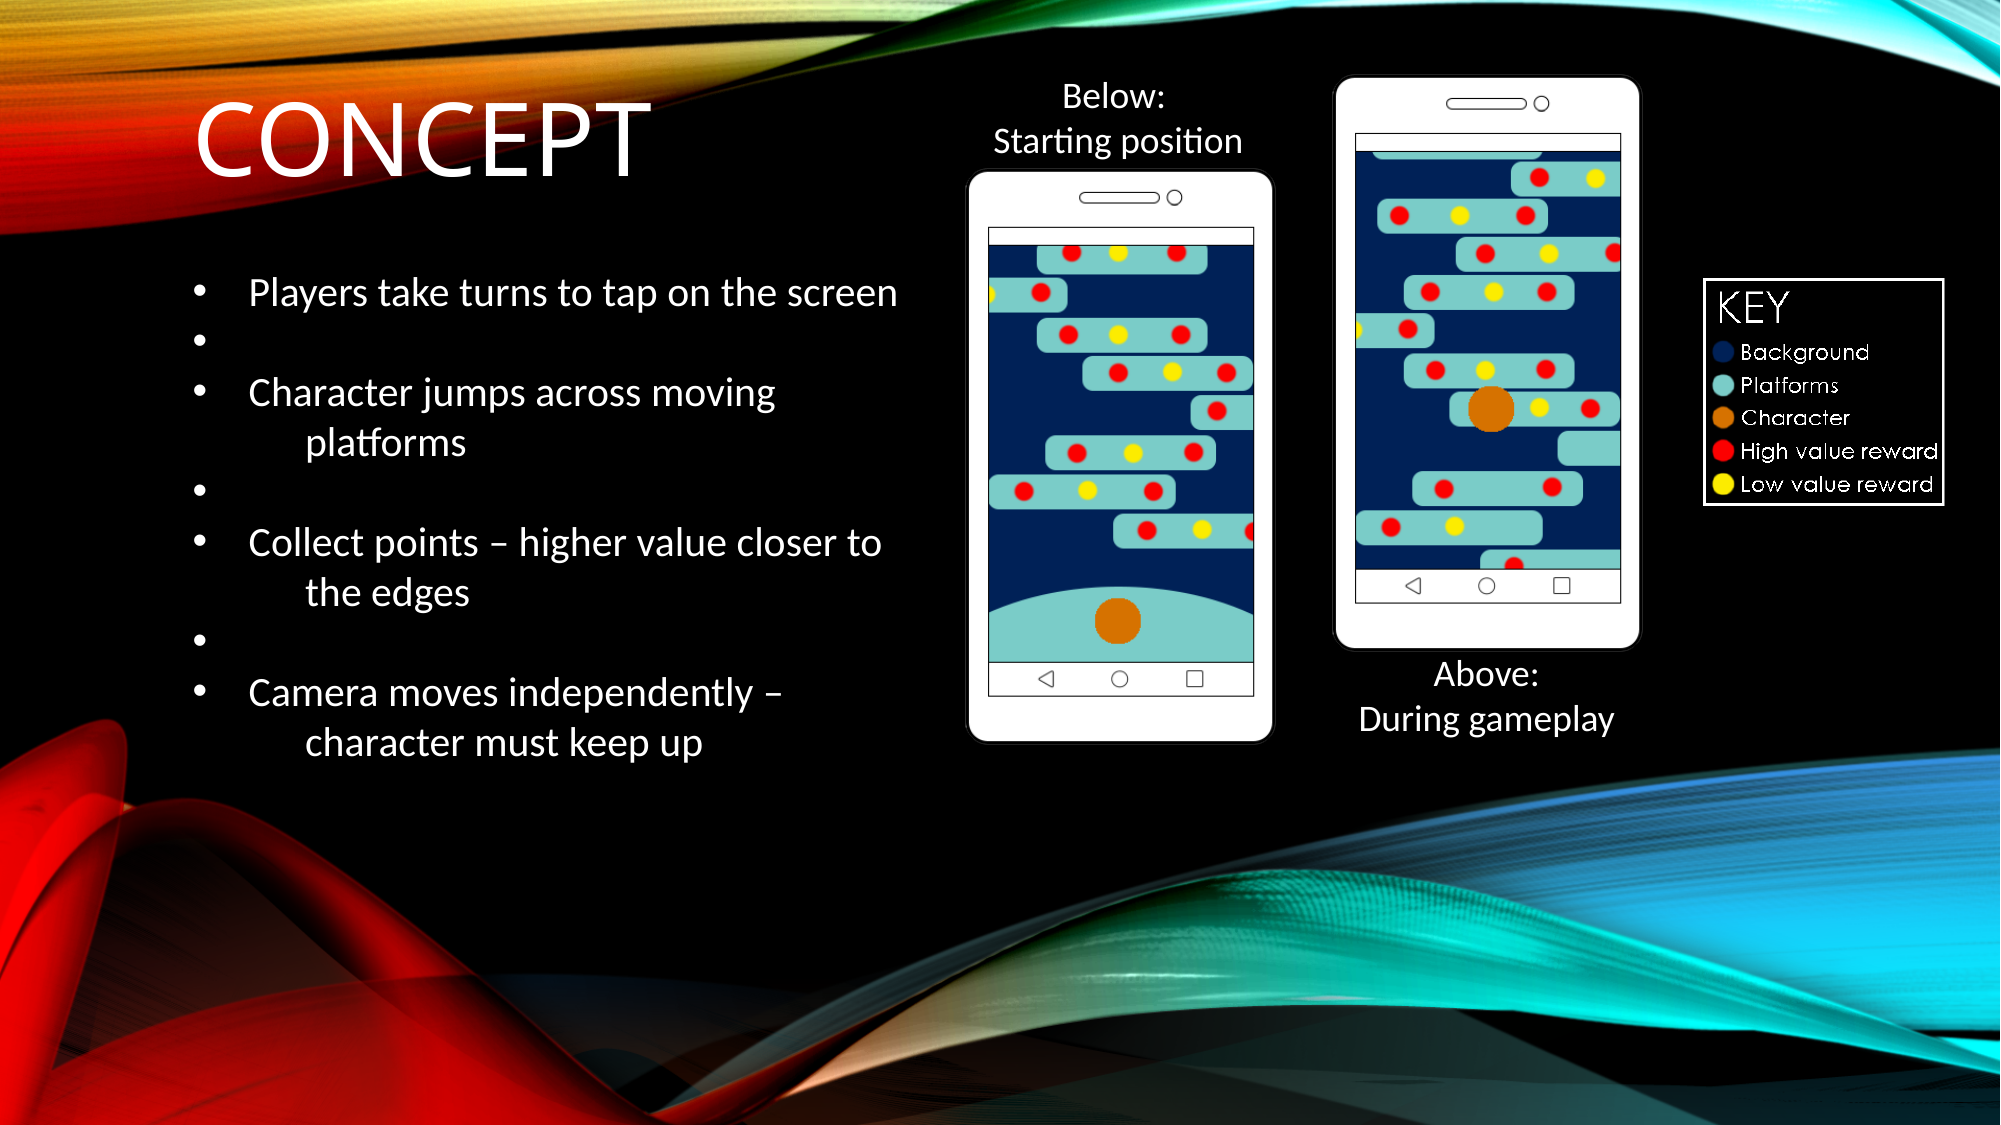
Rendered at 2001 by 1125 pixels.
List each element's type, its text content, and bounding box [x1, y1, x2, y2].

text_box Players take turns to tap on the screen Character jumps across moving platforms Collect points – higher value closer to the edges Camera moves independently – character must keep up [177, 257, 936, 824]
picture [1319, 64, 1652, 663]
picture [1693, 271, 1952, 516]
text_box Above: During gameplay [1328, 641, 1645, 748]
text_box Below: Starting position [966, 64, 1271, 171]
picture [952, 157, 1285, 756]
title Concept [177, 64, 745, 206]
